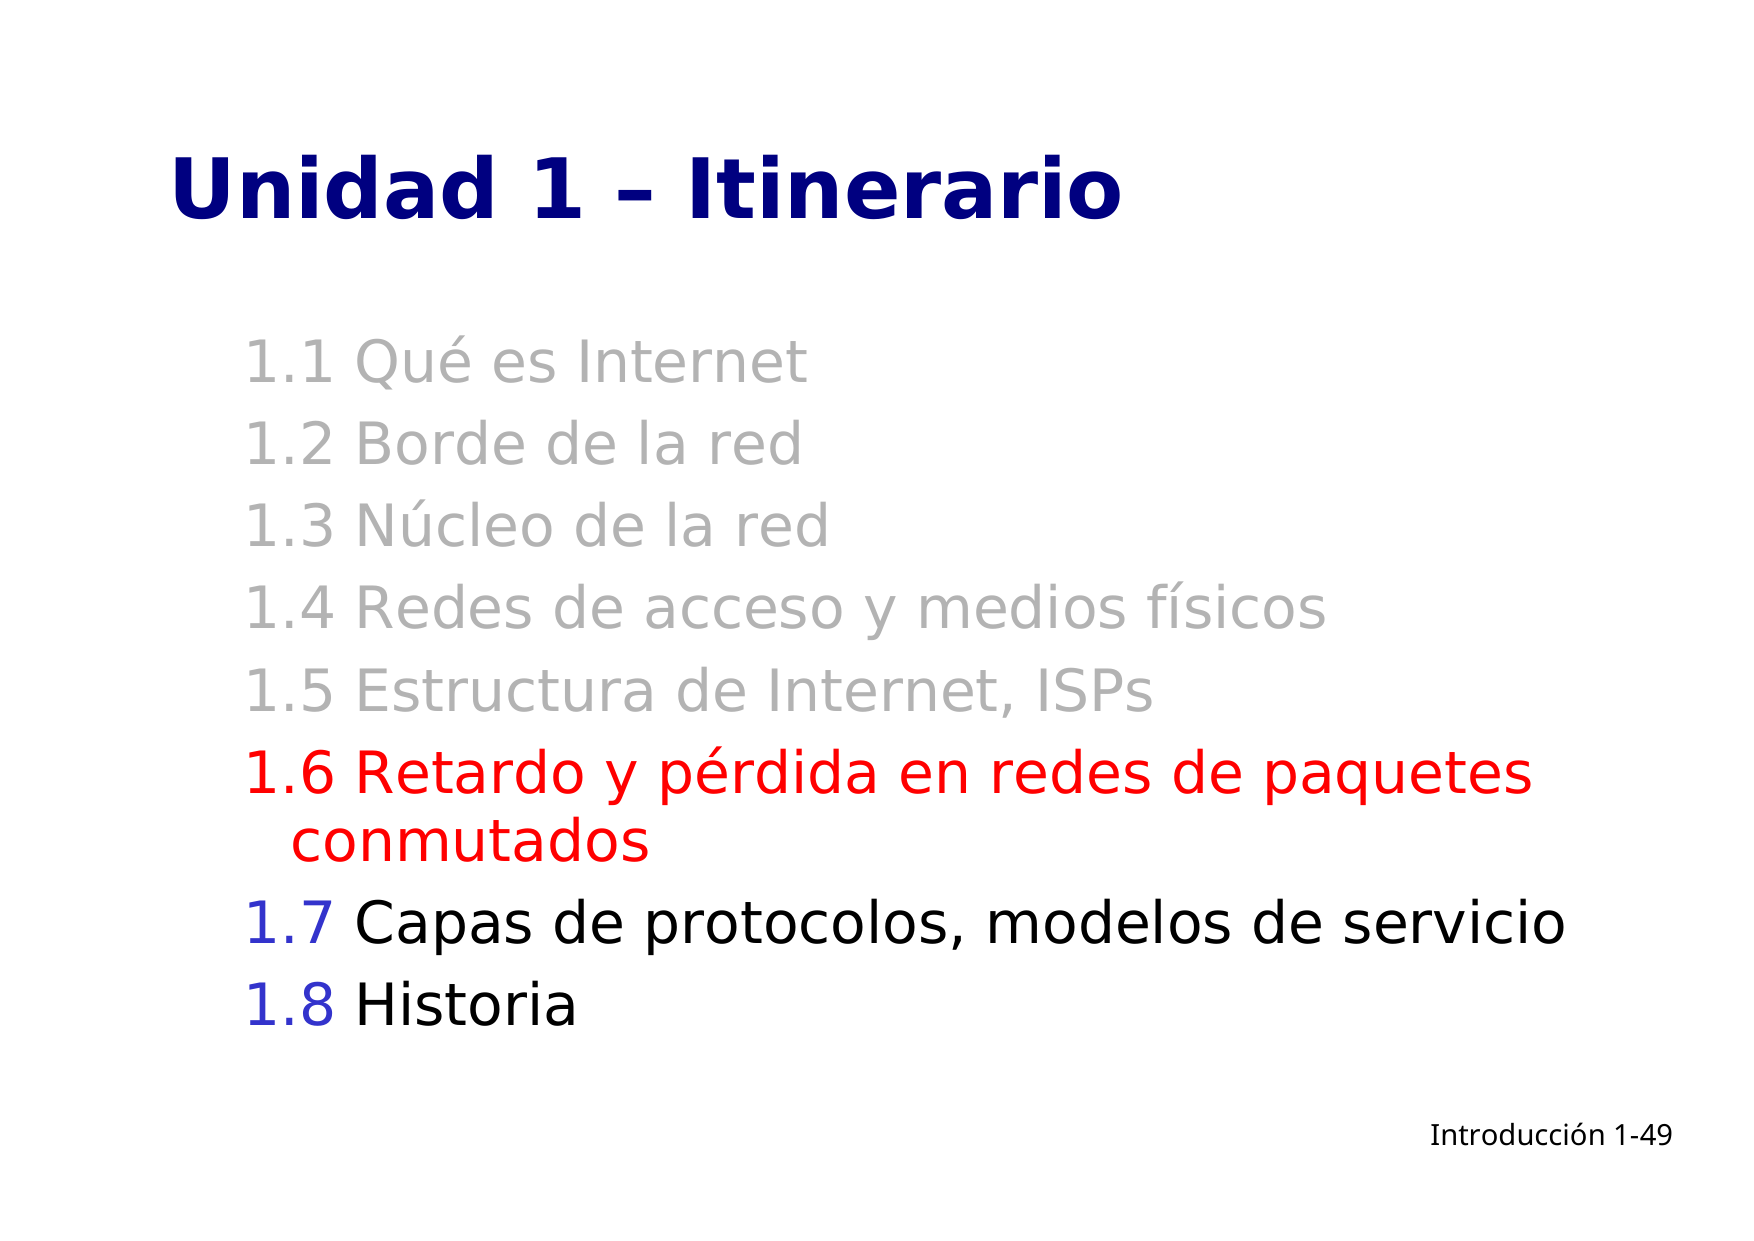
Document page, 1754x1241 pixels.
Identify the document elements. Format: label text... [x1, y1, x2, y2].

title Unidad 1 – Itinerario [154, 95, 1546, 284]
list 1.1 Qué es Internet 1.2 Borde de la red 1.3 Núcleo de la red 1.4 Redes de acceso y medios físicos 1.5 Estructura de Internet, ISPs 1.6 Retardo y pérdida en redes de paquetes conmutados 1.7 Capas de protocolos, modelos de servicio 1.8 Historia [154, 320, 1624, 1151]
